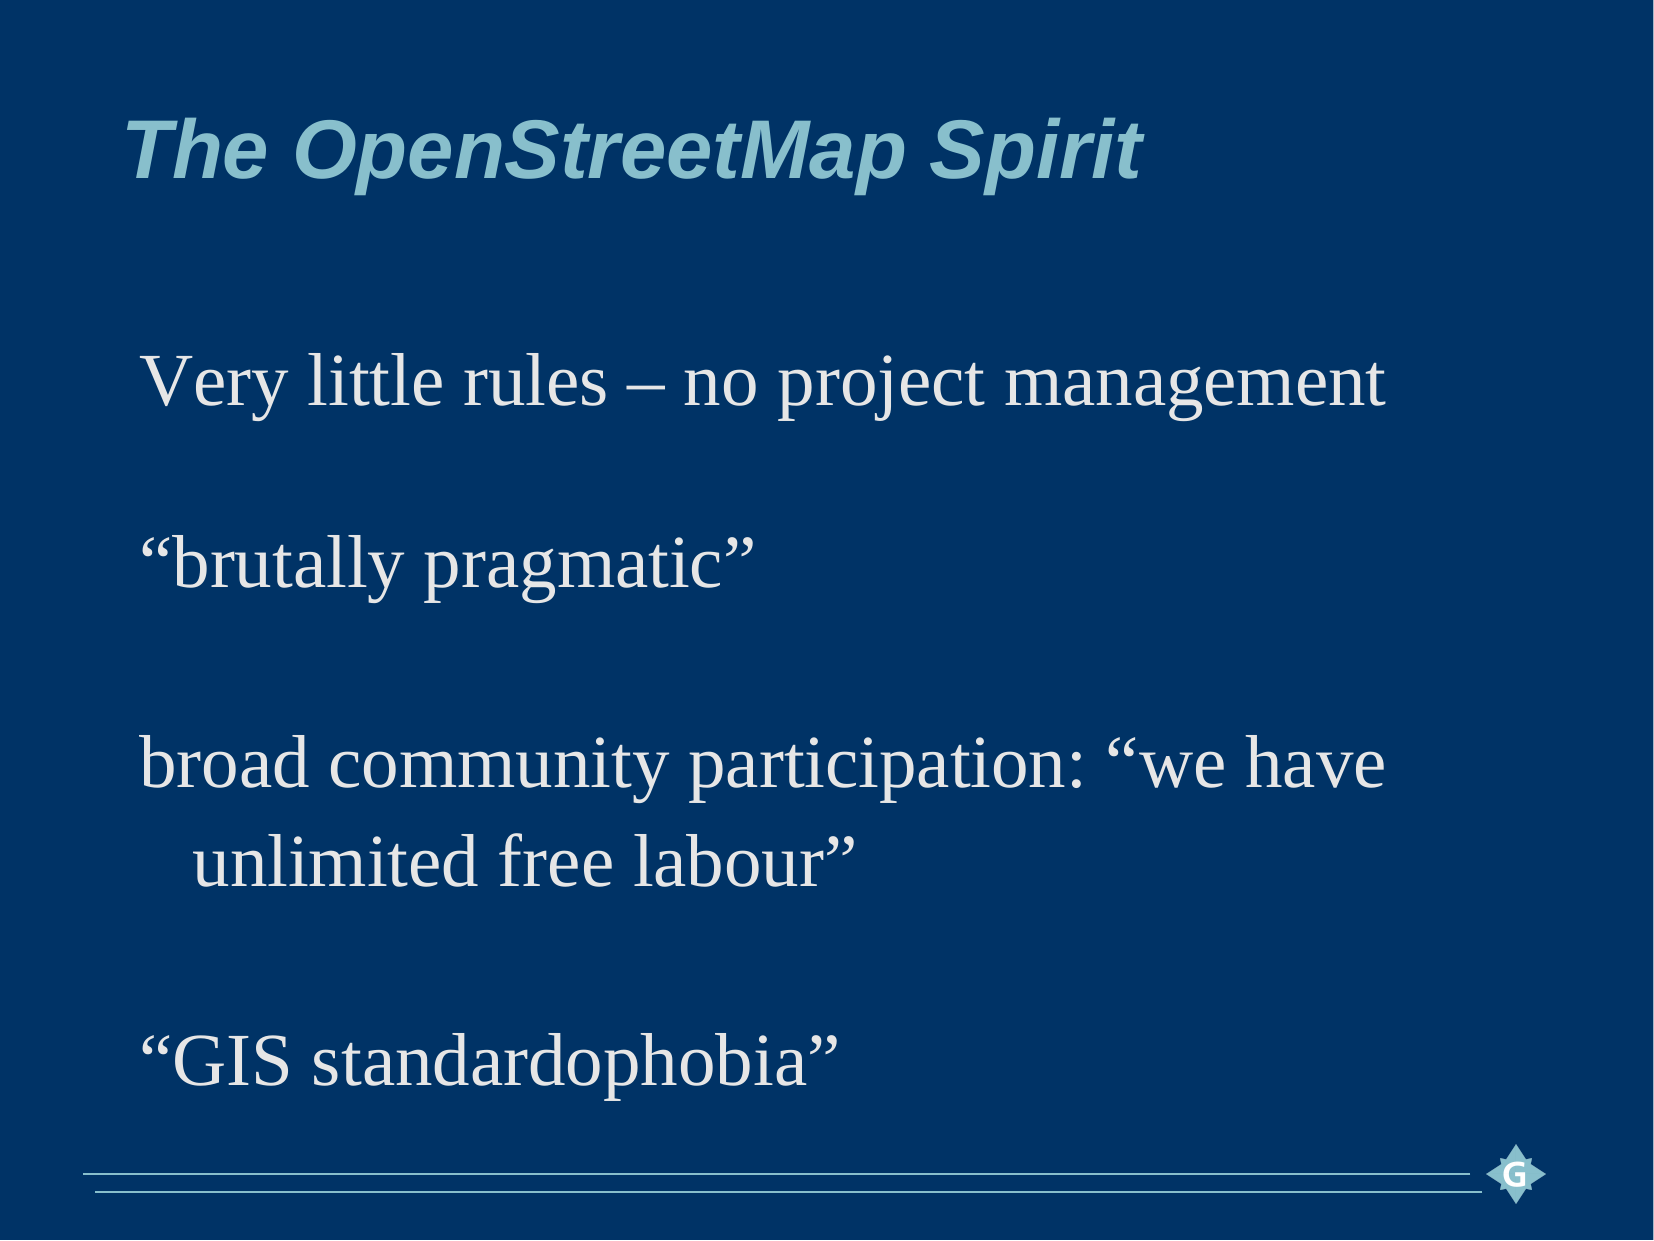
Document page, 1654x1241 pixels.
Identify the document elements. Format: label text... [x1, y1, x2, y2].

list Very little rules – no project management “brutally pragmatic” broad community participation: “we have unlimited free labour” “GIS standardophobia” [121, 322, 1561, 1133]
title The OpenStreetMap Spirit [121, 46, 1534, 254]
picture [1486, 1144, 1546, 1204]
